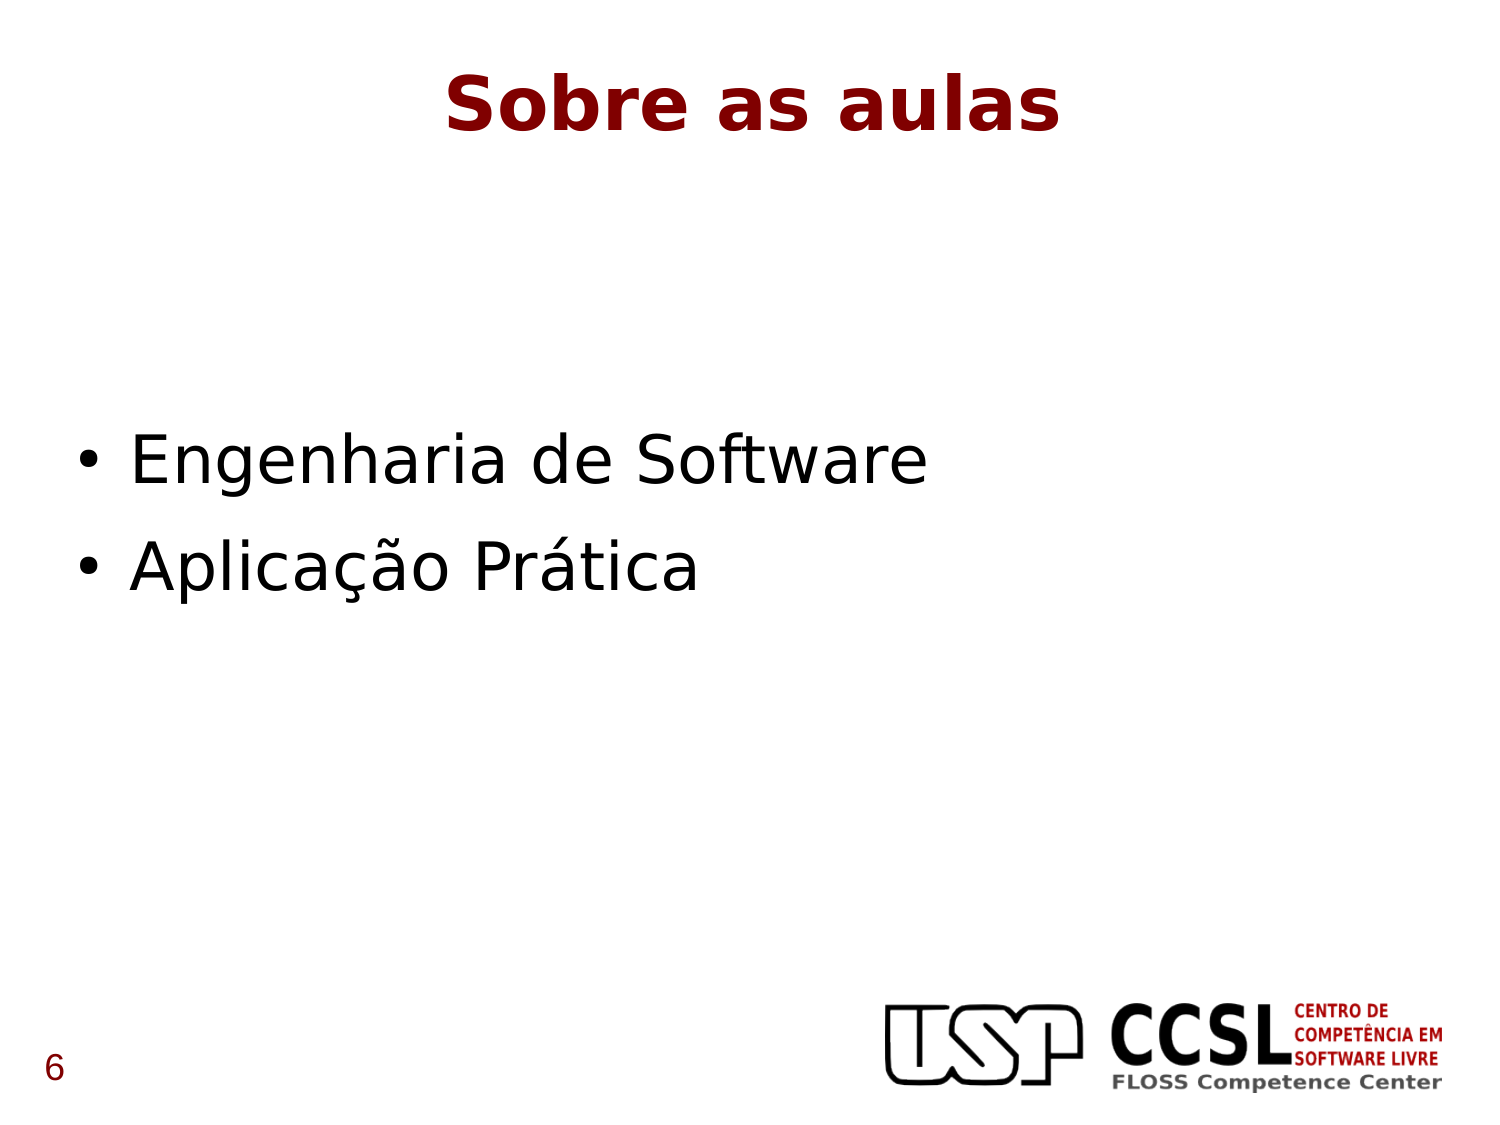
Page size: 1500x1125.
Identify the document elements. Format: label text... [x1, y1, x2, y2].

picture [885, 1003, 1442, 1093]
title Sobre as aulas [59, 29, 1447, 180]
list Engenharia de Software Aplicação Prática [59, 206, 1447, 950]
